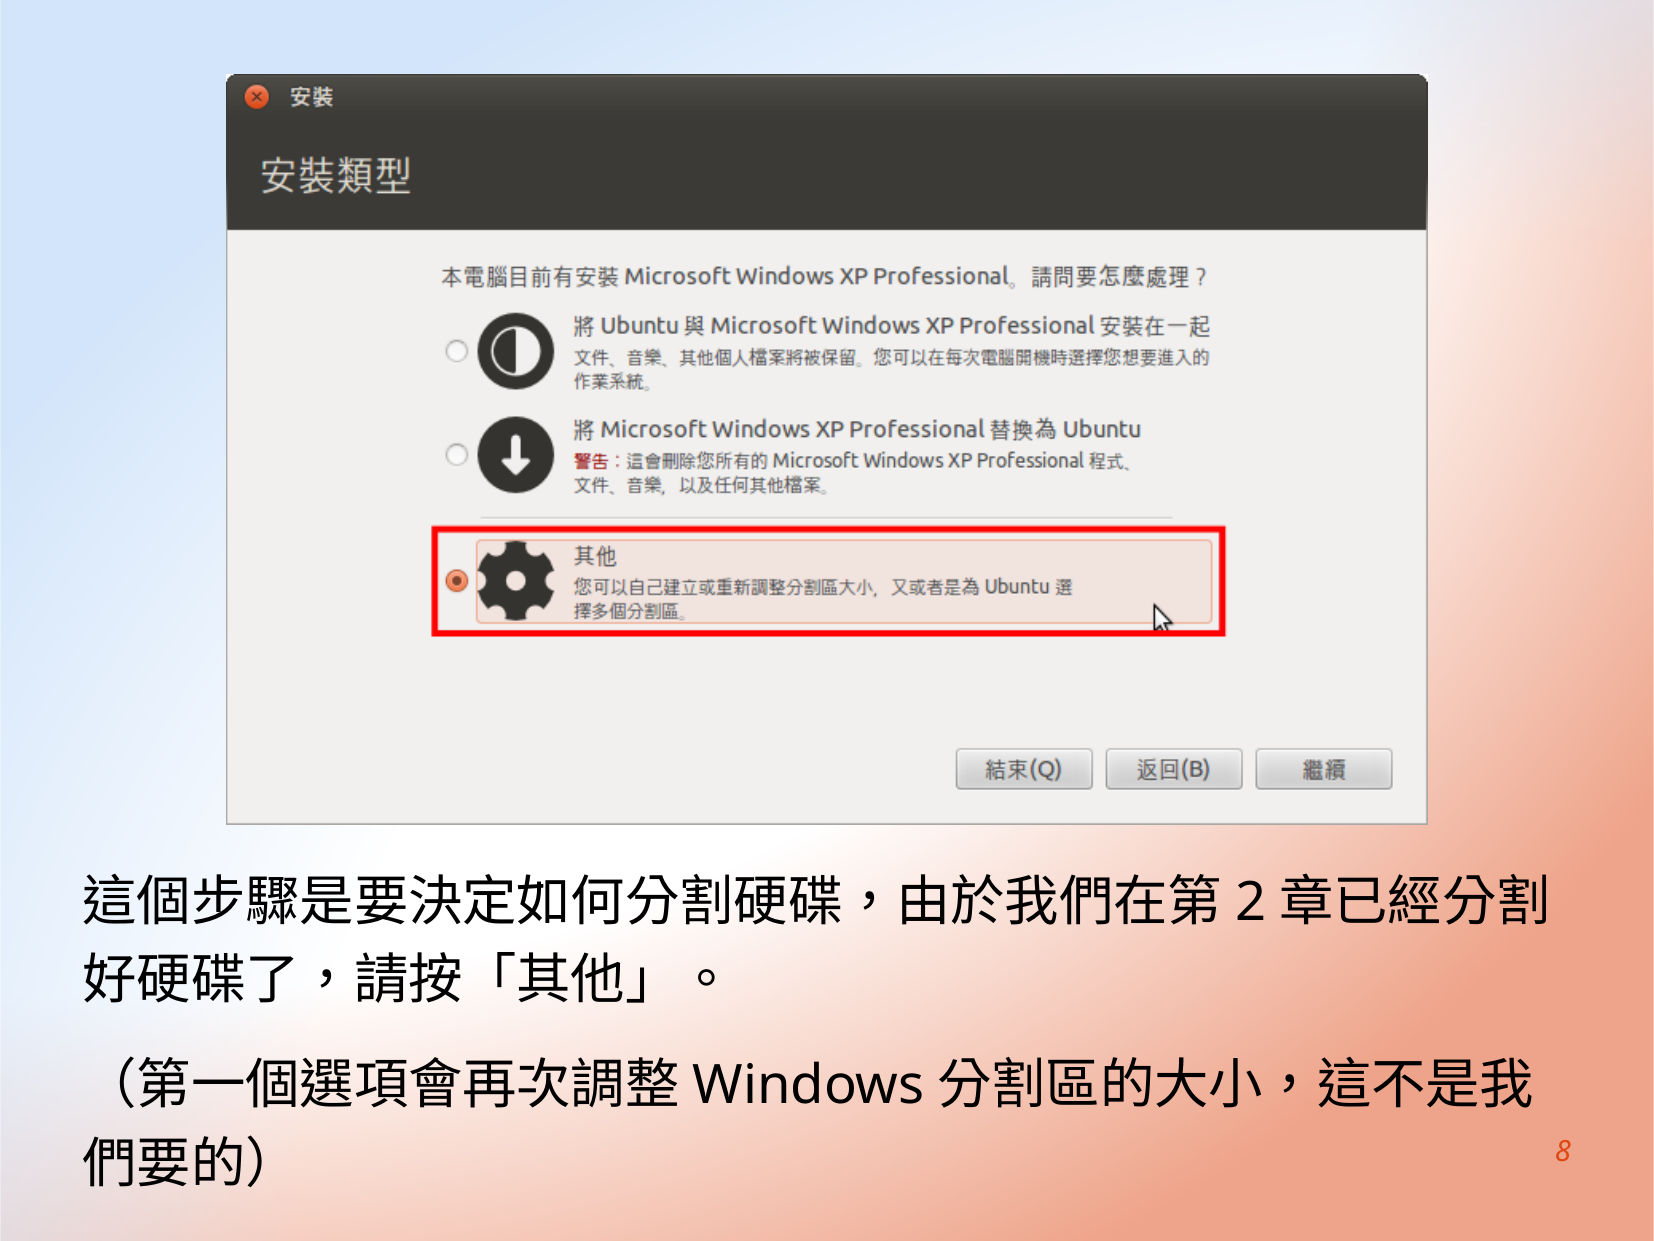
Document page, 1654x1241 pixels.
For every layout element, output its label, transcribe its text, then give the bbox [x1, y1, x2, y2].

picture [0, 0, 1654, 1241]
list 這個步驟是要決定如何分割硬碟，由於我們在第2章已經分割好硬碟了，請按「其他」。 （第一個選項會再次調整Windows分割區的大小，這不是我們要的） [82, 857, 1571, 1201]
